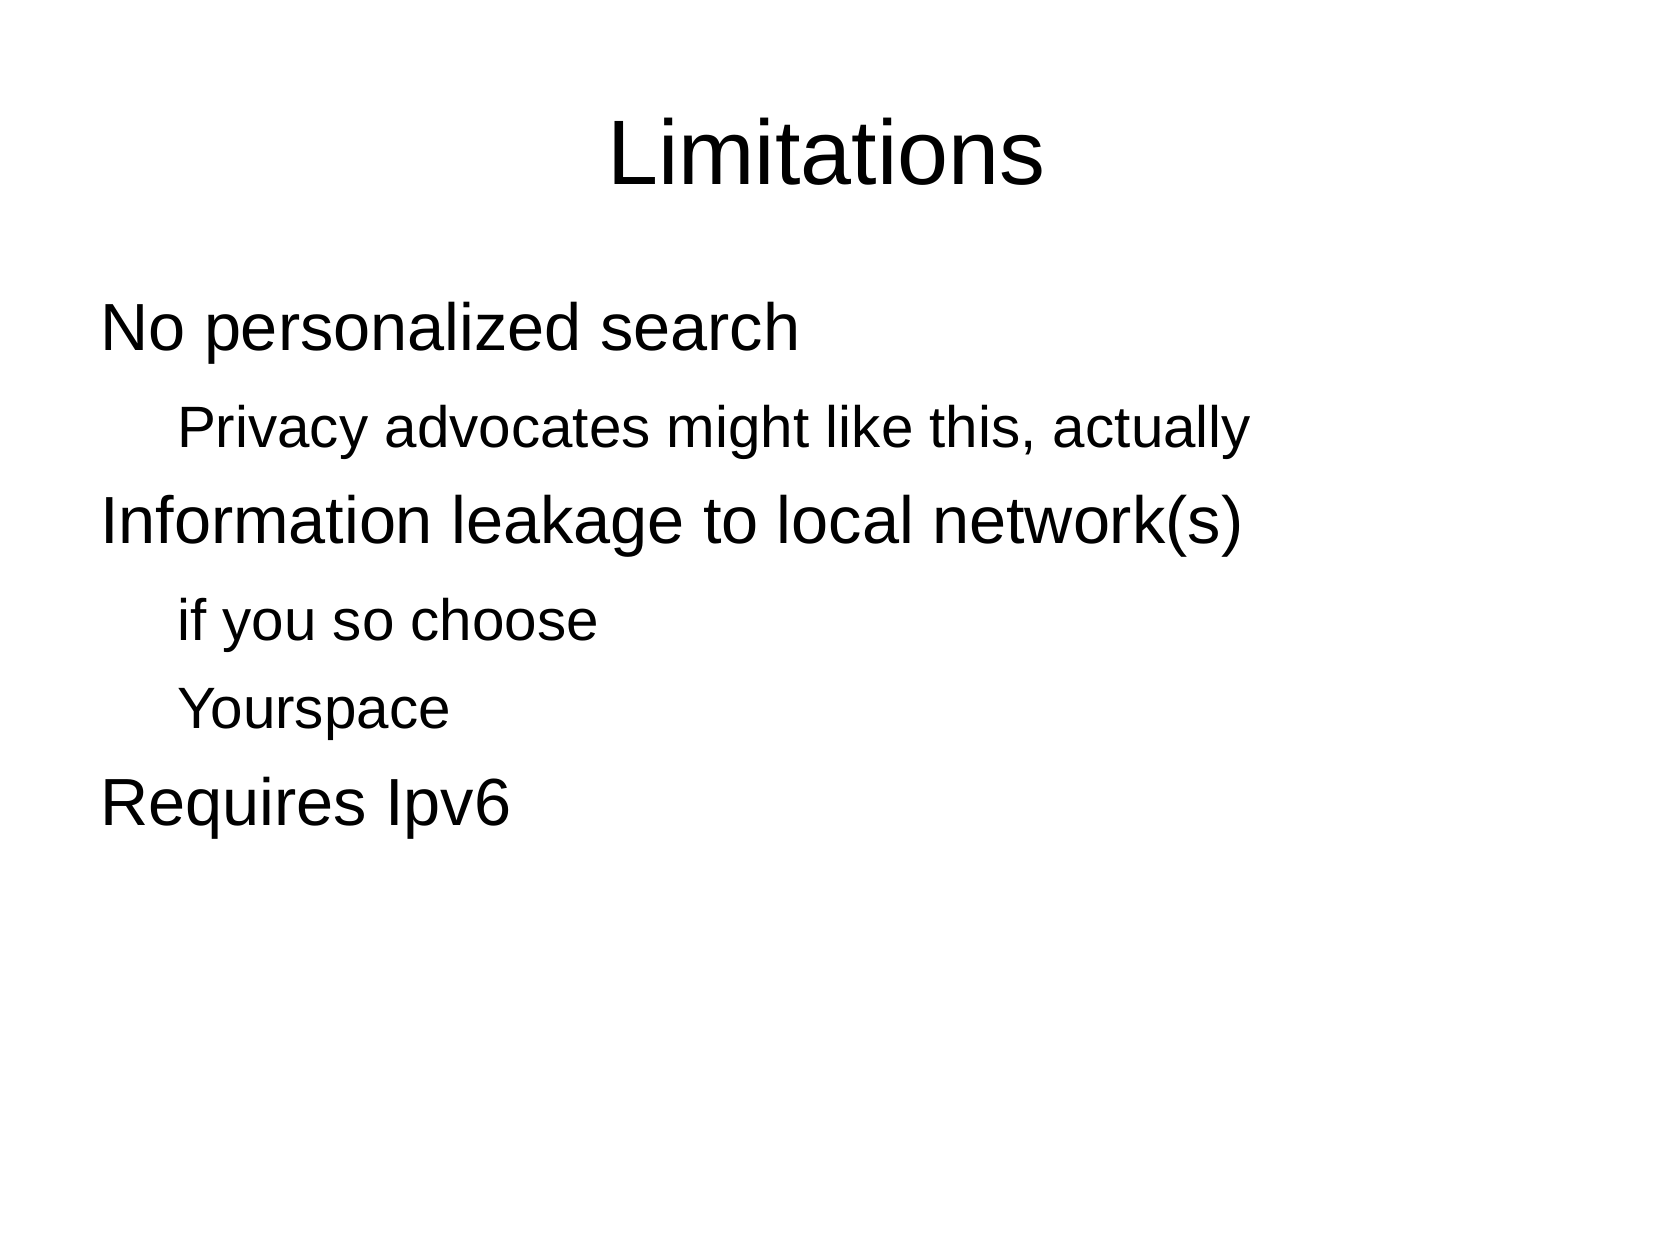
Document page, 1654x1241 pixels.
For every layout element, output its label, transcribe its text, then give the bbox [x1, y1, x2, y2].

list No personalized search Privacy advocates might like this, actually Information leakage to local network(s) if you so choose Yourspace Requires Ipv6 [82, 290, 1571, 1094]
title Limitations [82, 56, 1571, 250]
